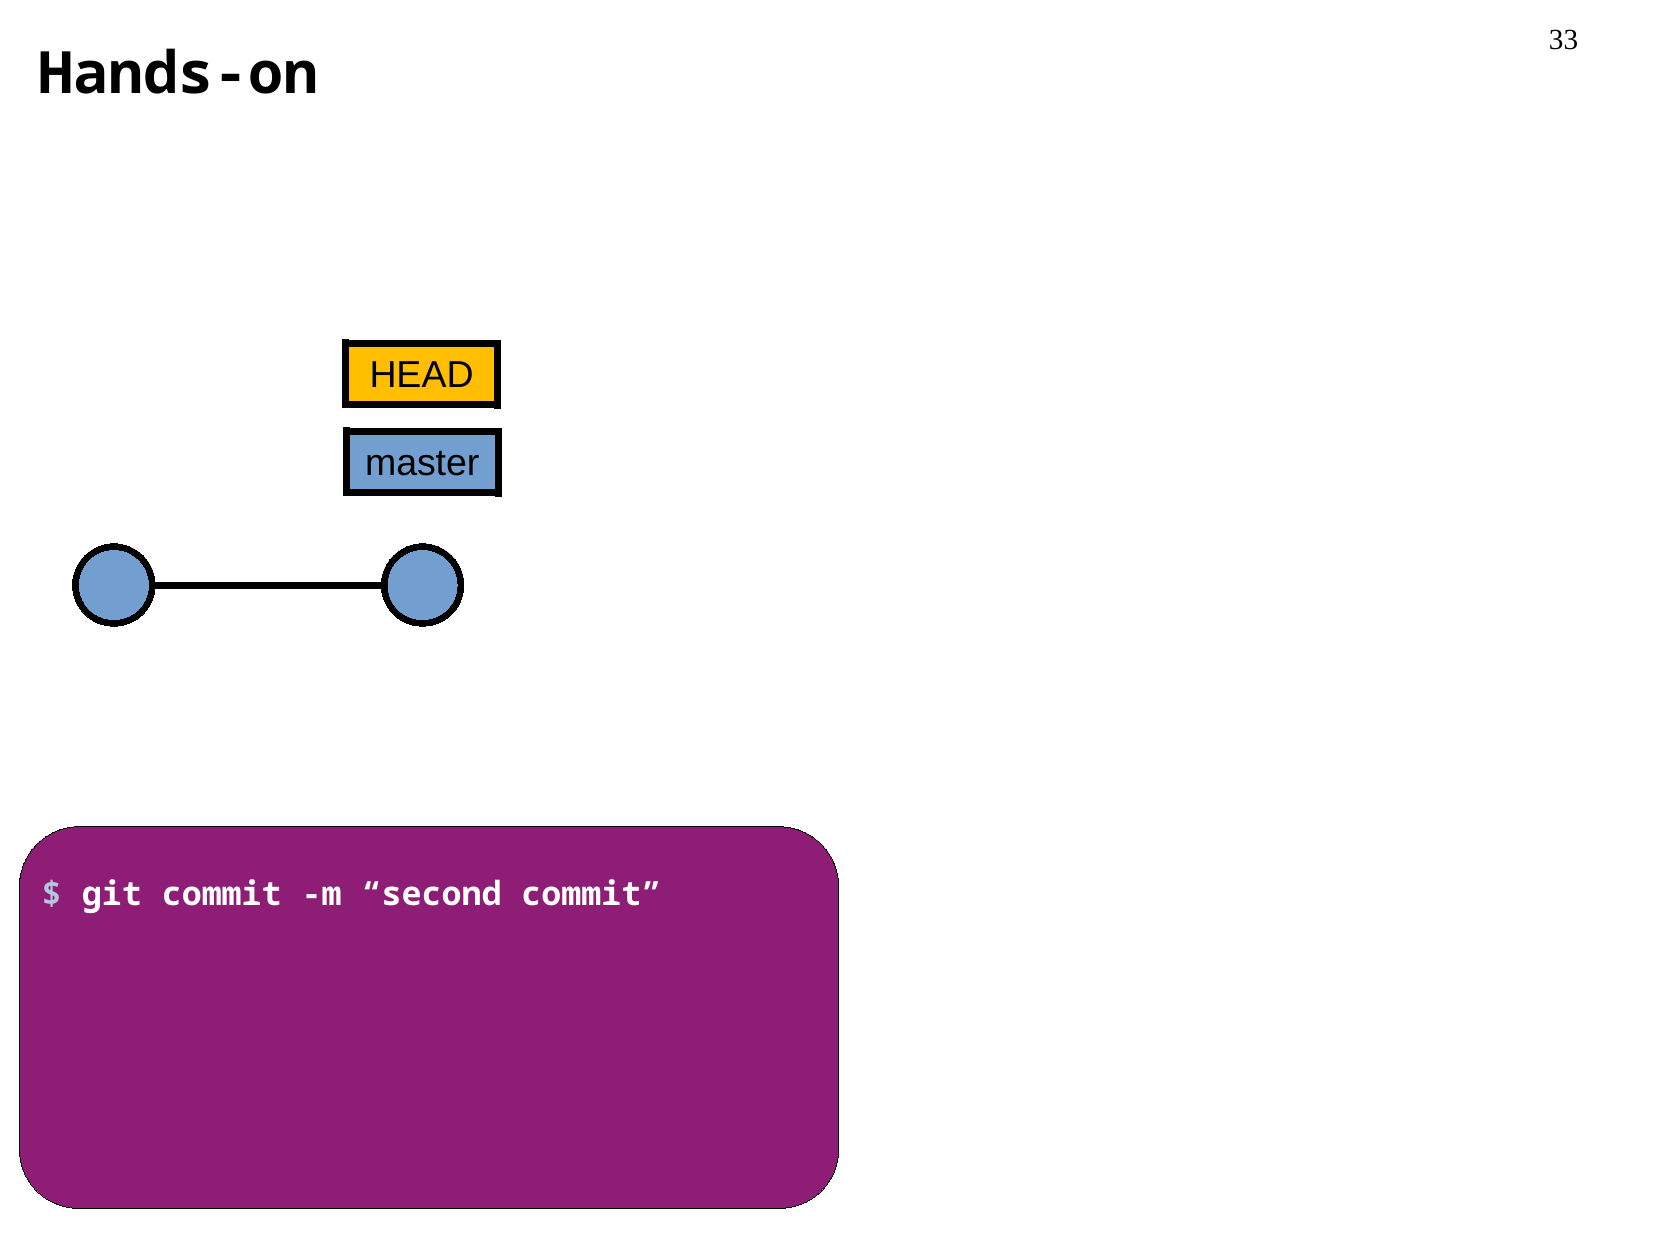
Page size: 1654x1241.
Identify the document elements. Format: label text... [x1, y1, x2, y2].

text_box [19, 826, 839, 1209]
text_box HEAD [349, 347, 494, 401]
text_box [342, 339, 501, 409]
text_box Hands-on [23, 23, 969, 237]
text_box master [350, 435, 495, 489]
text_box [72, 543, 464, 627]
text_box [343, 427, 502, 497]
text_box $ git commit -m “second commit” [26, 862, 827, 991]
